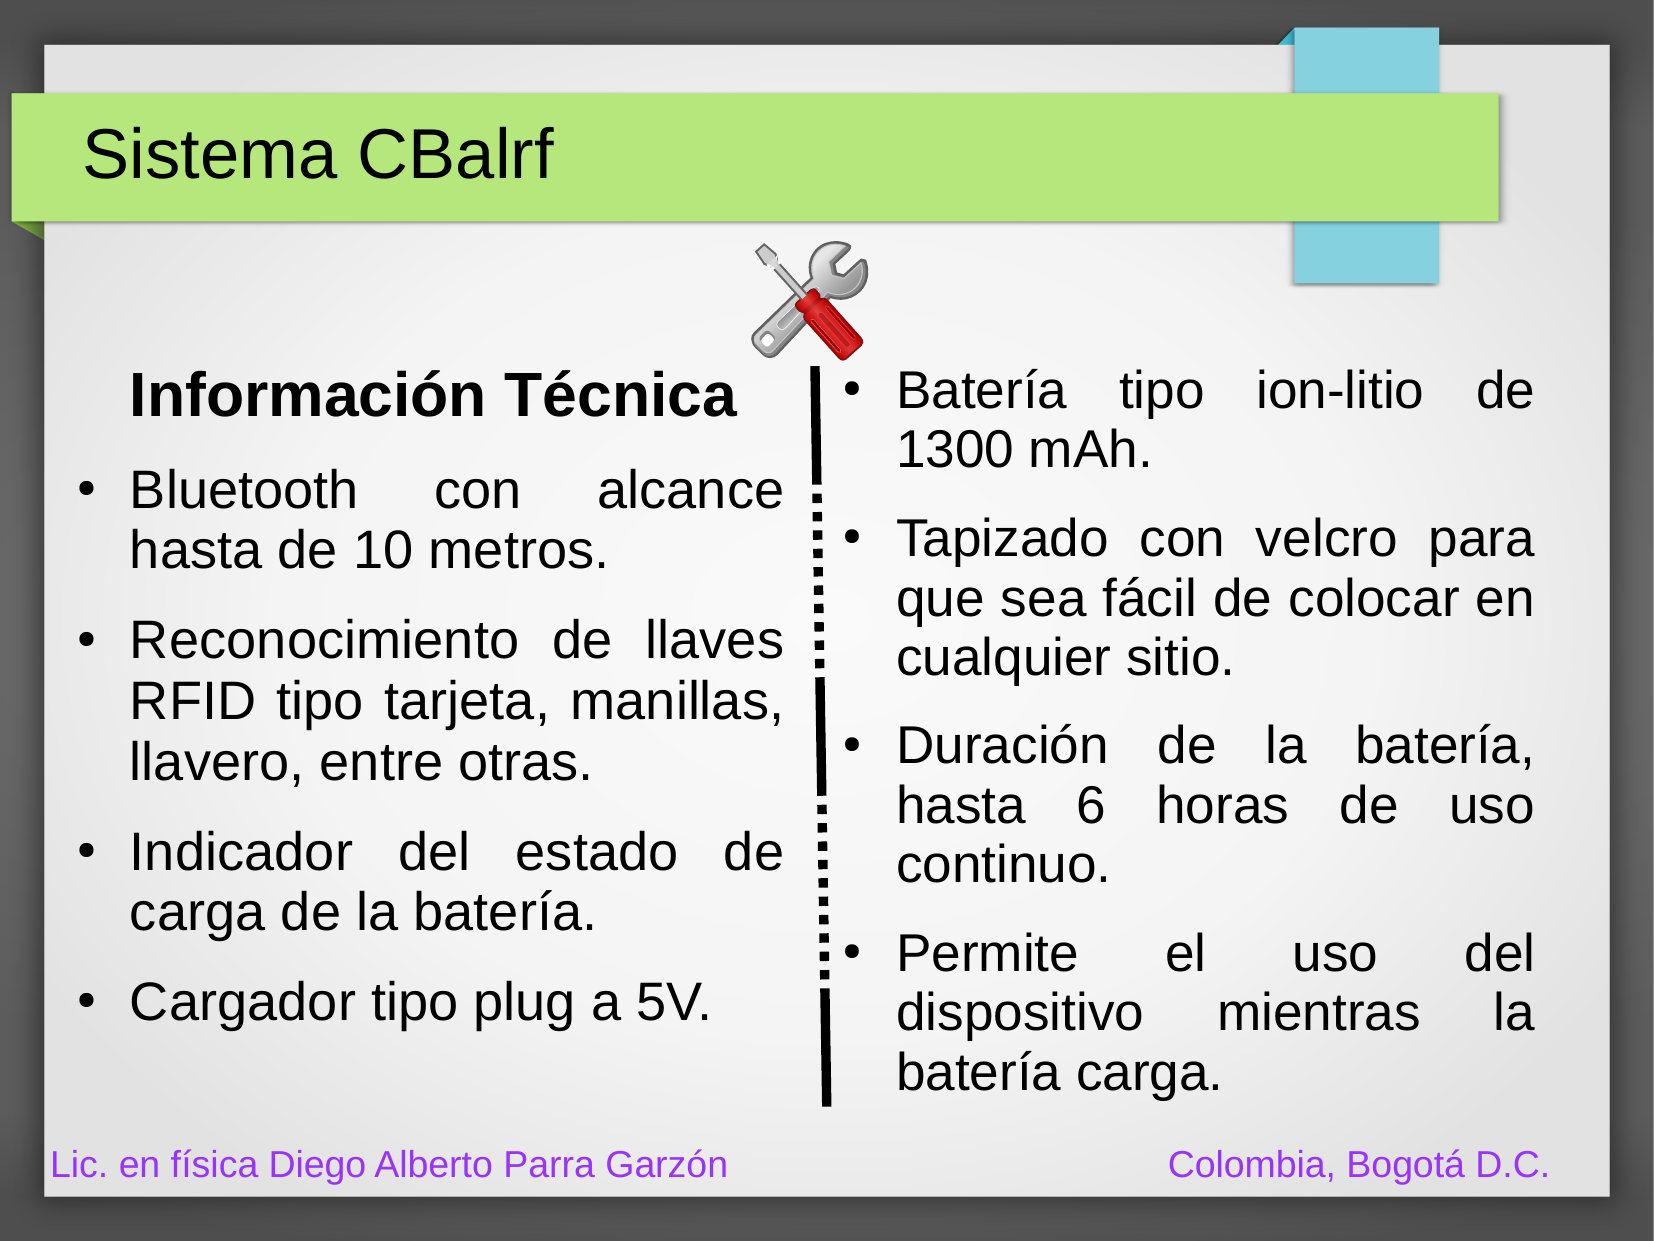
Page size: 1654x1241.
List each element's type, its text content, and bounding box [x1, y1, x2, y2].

list Información Técnica Bluetooth con alcance hasta de 10 metros. Reconocimiento de llaves RFID tipo tarjeta, manillas, llavero, entre otras. Indicador del estado de carga de la batería. Cargador tipo plug a 5V. [59, 360, 786, 1080]
title Sistema CBalrf [82, 94, 1264, 213]
list Batería tipo ion-litio de 1300 mAh. Tapizado con velcro para que sea fácil de colocar en cualquier sitio. Duración de la batería, hasta 6 horas de uso continuo. Permite el uso del dispositivo mientras la batería carga. [826, 360, 1536, 1107]
text_box Lic. en física Diego Alberto Parra Garzón Colombia, Bogotá D.C. [35, 1136, 1607, 1193]
picture [0, 0, 1654, 1241]
